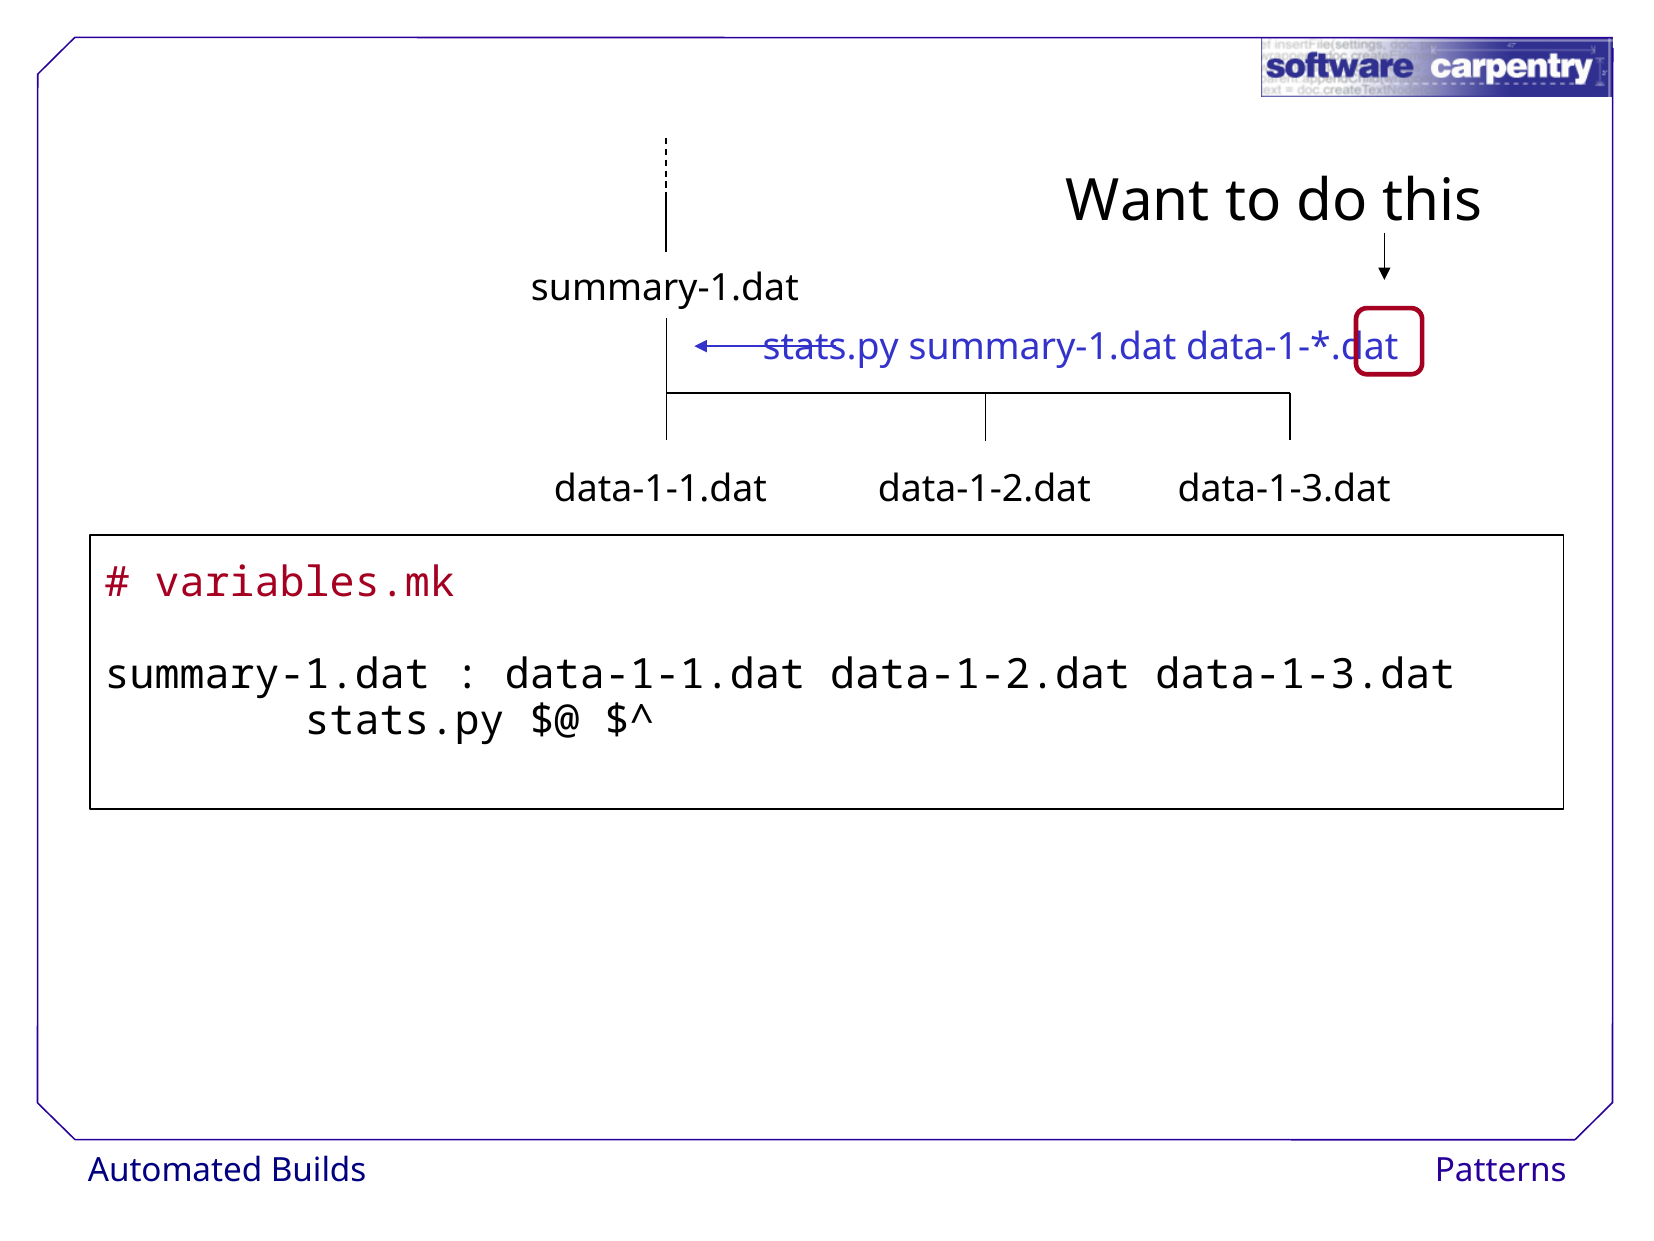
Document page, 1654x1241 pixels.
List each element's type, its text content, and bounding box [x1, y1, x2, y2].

text_box Want to do this [1051, 119, 1648, 240]
text_box stats.py summary-1.dat data-1-*.dat [1359, 311, 1419, 371]
text_box data-1-3.dat [1181, 433, 1481, 517]
picture [1261, 39, 1613, 97]
text_box data-1-1.dat [464, 433, 788, 517]
text_box summary-1.dat [441, 232, 889, 316]
text_box stats.py summary-1.dat data-1-*.dat [747, 291, 1564, 375]
text_box # variables.mk summary-1.dat : data-1-1.dat data-1-2.dat data-1-3.dat stats.py $@ $^ [89, 534, 1564, 810]
text_box data-1-2.dat [788, 433, 1181, 517]
